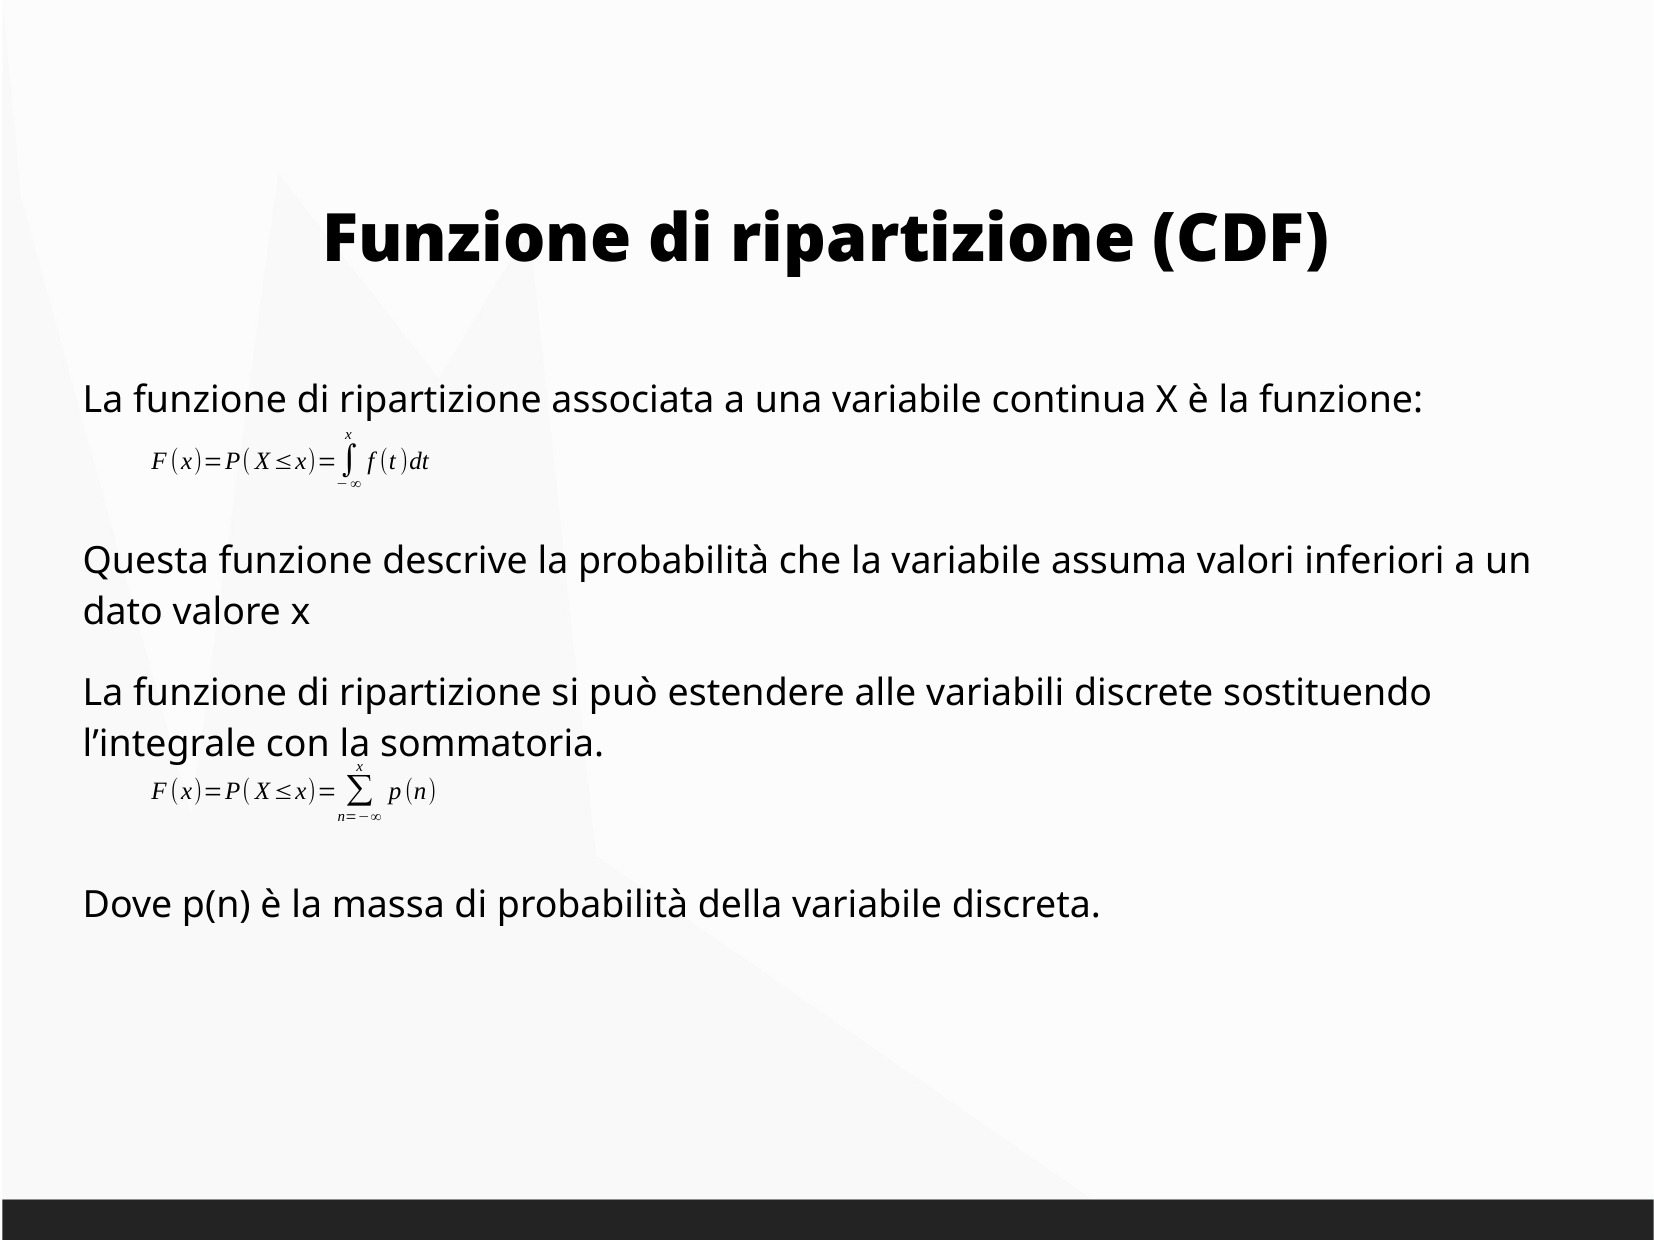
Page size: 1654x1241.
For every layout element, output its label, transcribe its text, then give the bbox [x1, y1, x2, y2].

picture [2, 0, 1654, 1241]
title Funzione di ripartizione (CDF) [82, 132, 1571, 340]
chart [150, 425, 432, 488]
list La funzione di ripartizione associata a una variabile continua X è la funzione: Questa funzione descrive la probabilità che la variabile assuma valori inferiori a un dato valore x La funzione di ripartizione si può estendere alle variabili discrete sostituendo l’integrale con la sommatoria. Dove p(n) è la massa di probabilità della variabile discreta. [82, 372, 1571, 1093]
chart [150, 757, 437, 826]
